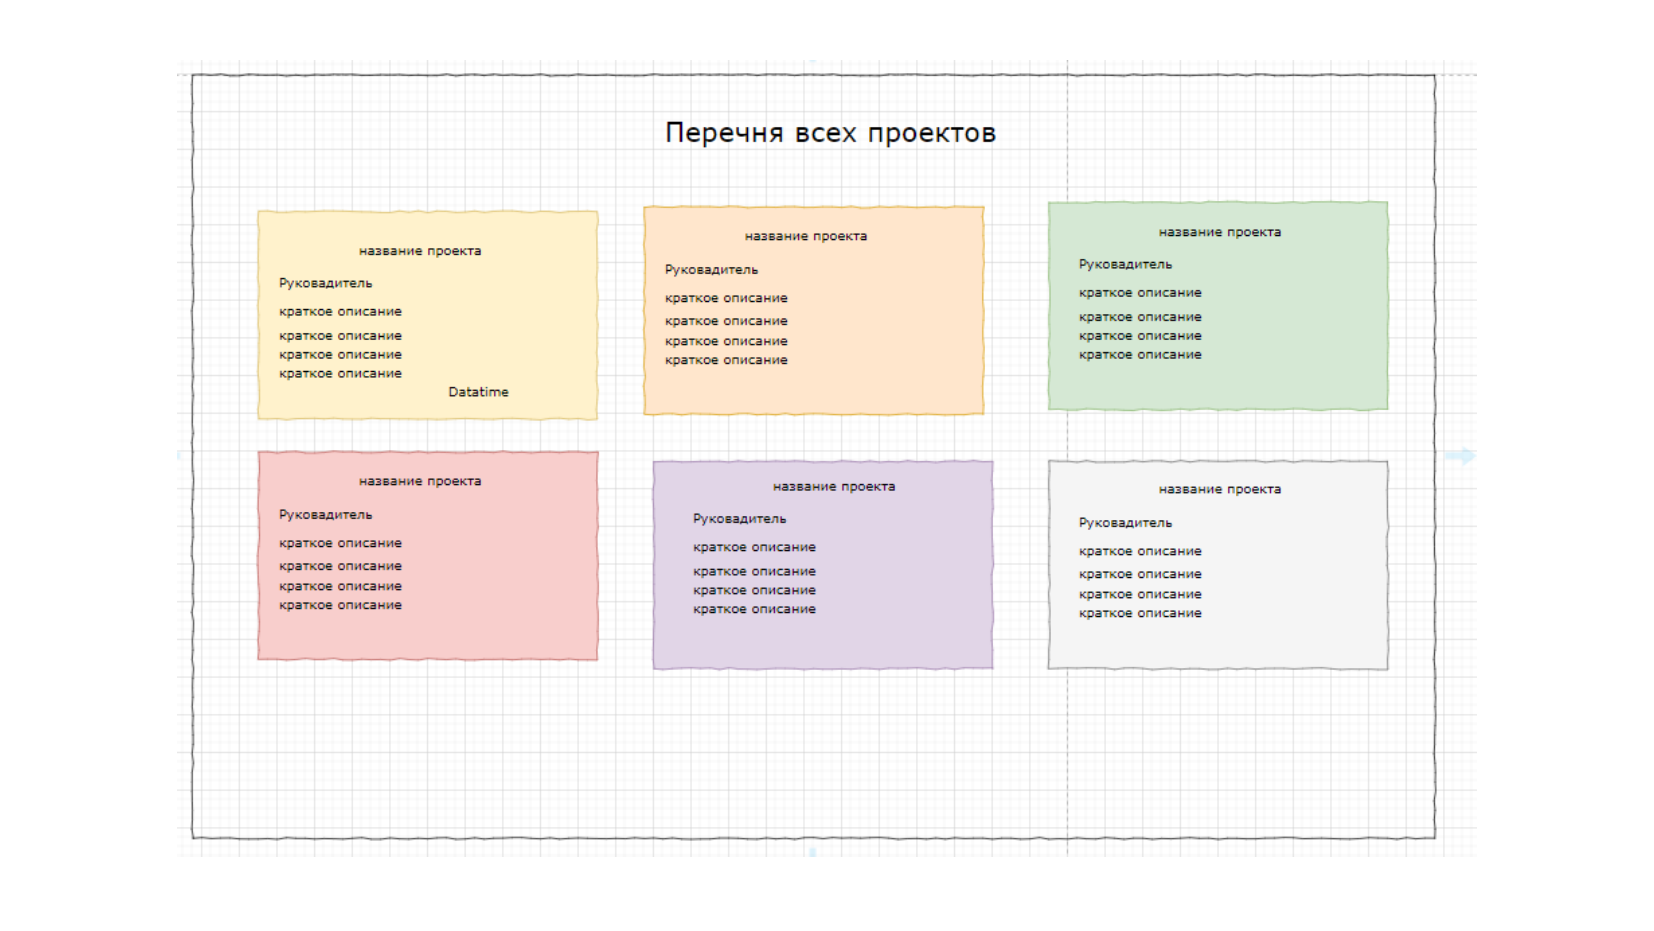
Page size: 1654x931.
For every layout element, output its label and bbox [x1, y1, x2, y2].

picture [177, 60, 1477, 857]
